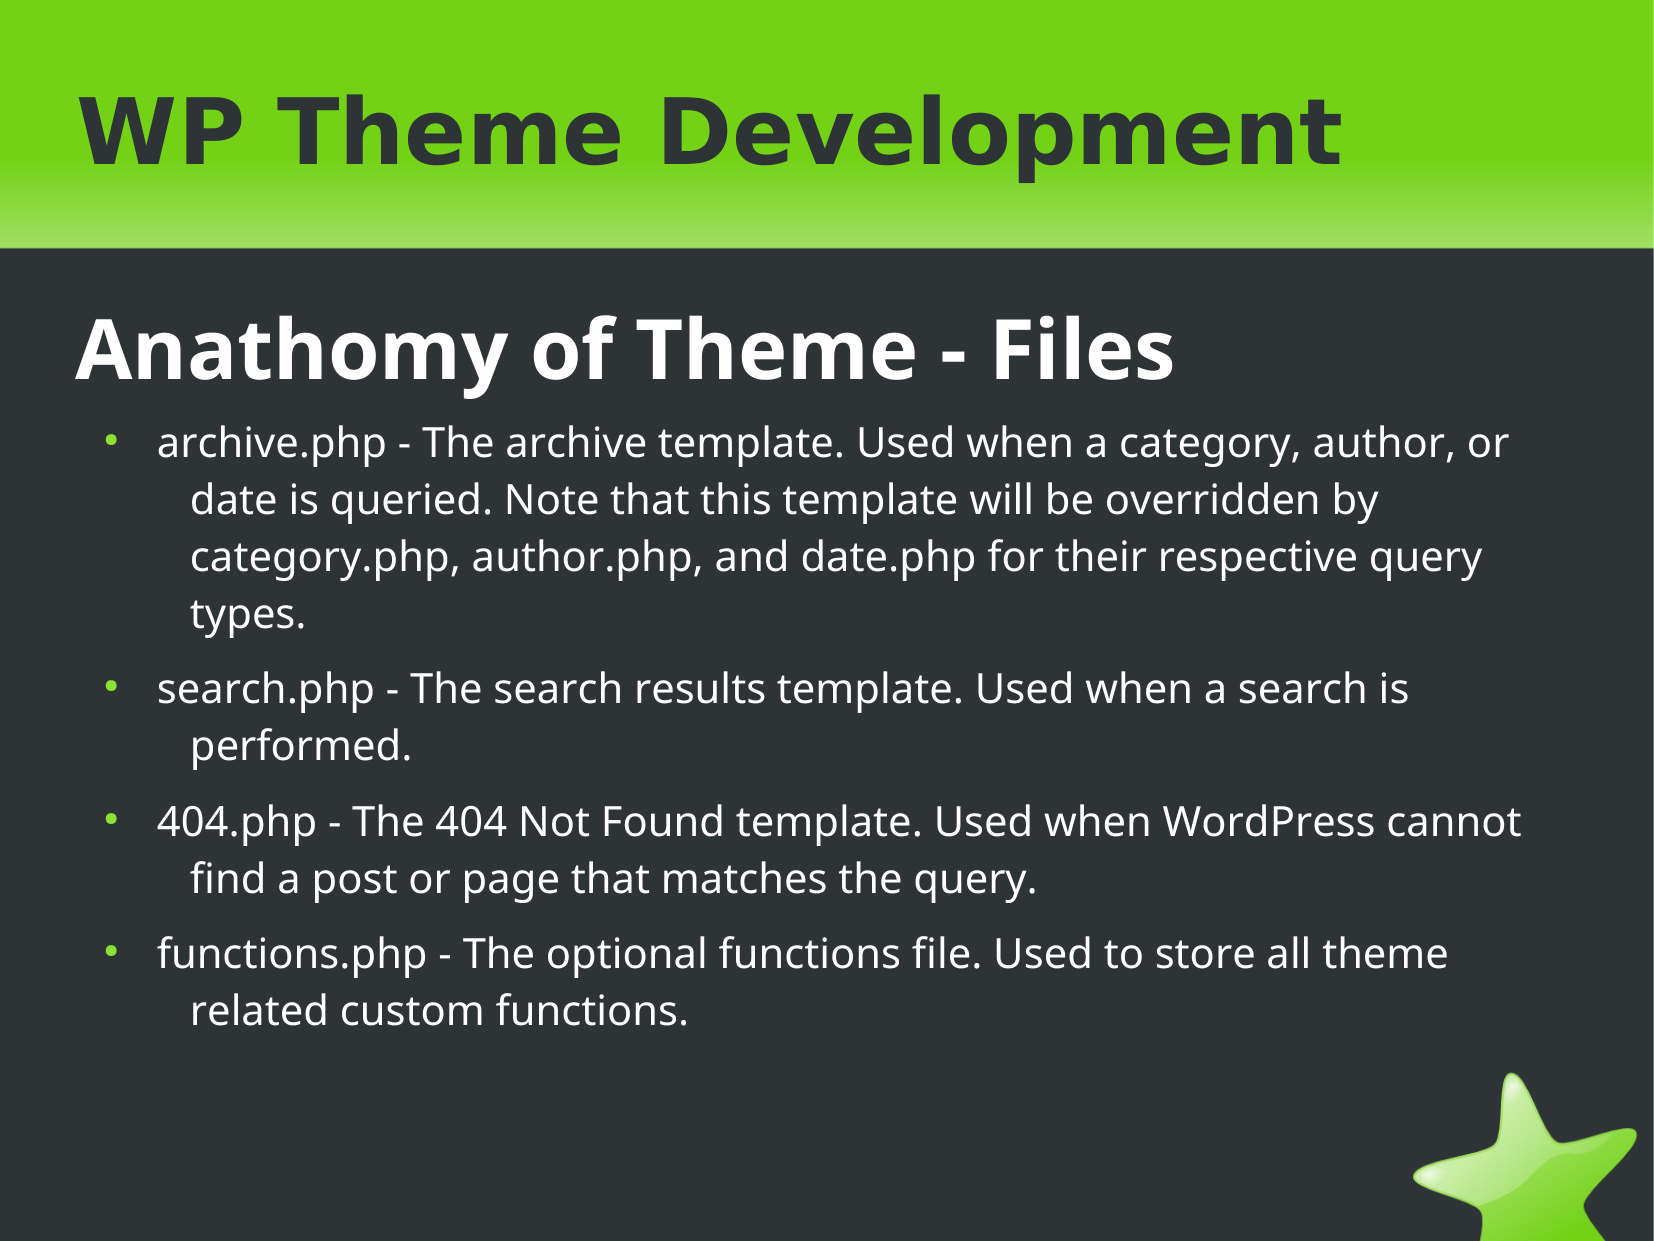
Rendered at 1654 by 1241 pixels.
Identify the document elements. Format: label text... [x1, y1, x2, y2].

title WP Theme Development [76, 29, 1565, 237]
picture [0, 0, 1654, 1241]
list archive.php - The archive template. Used when a category, author, or date is queried. Note that this template will be overridden by category.php, author.php, and date.php for their respective query types. search.php - The search results template. Used when a search is performed. 404.php - The 404 Not Found template. Used when WordPress cannot find a post or page that matches the query. functions.php - The optional functions file. Used to store all theme related custom functions. [75, 413, 1530, 1126]
list Anathomy of Theme - Files [75, 290, 1572, 413]
